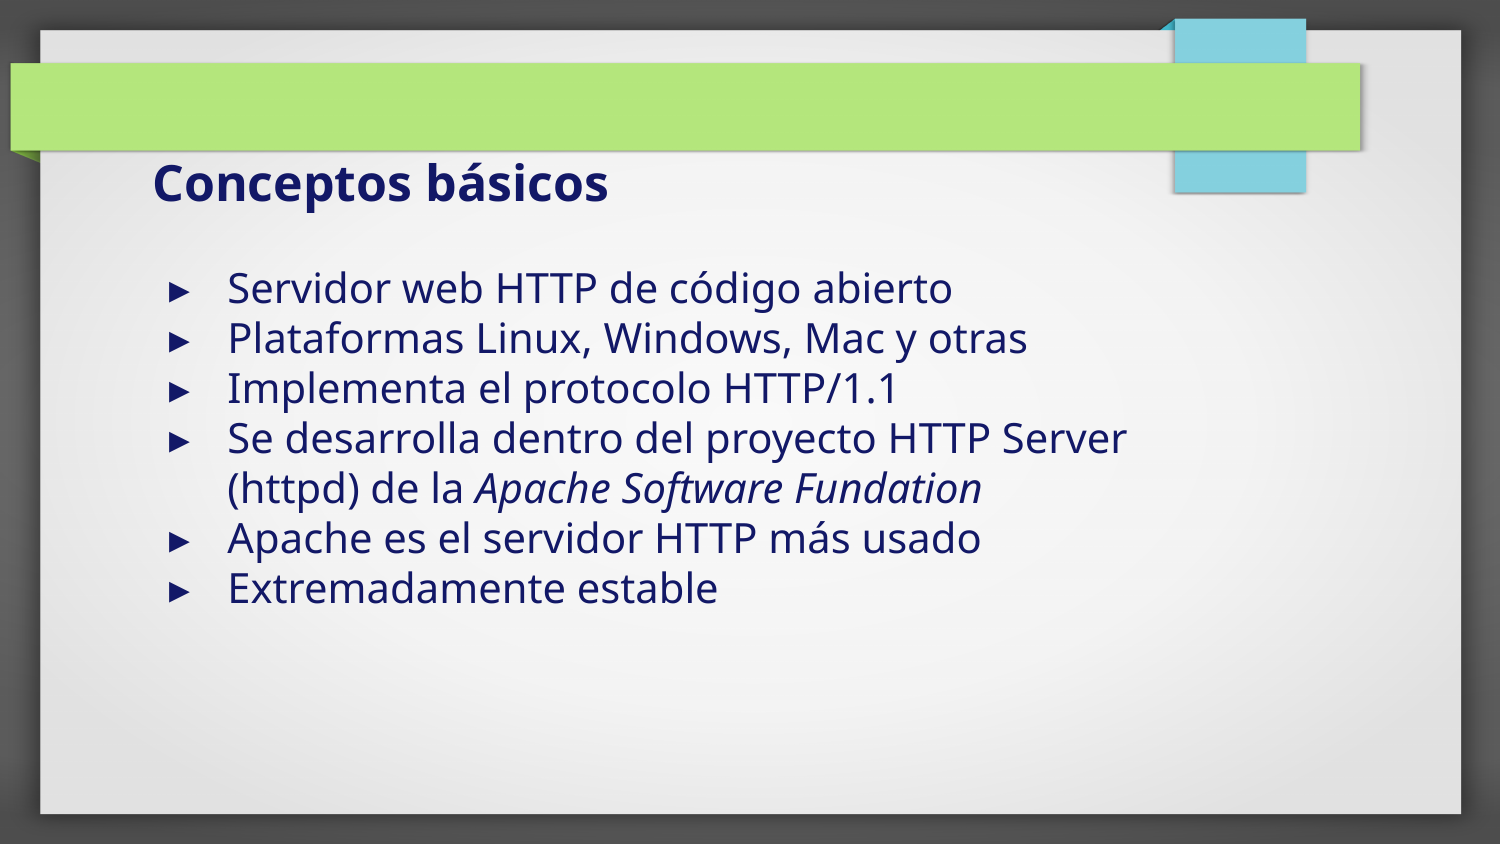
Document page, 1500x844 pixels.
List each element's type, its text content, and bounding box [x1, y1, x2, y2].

list Servidor web HTTP de código abierto Plataformas Linux, Windows, Mac y otras Implementa el protocolo HTTP/1.1 Se desarrolla dentro del proyecto HTTP Server (httpd) de la Apache Software Fundation Apache es el servidor HTTP más usado Extremadamente estable [137, 246, 1217, 617]
picture [0, 0, 1500, 844]
title Conceptos básicos [137, 146, 1011, 227]
